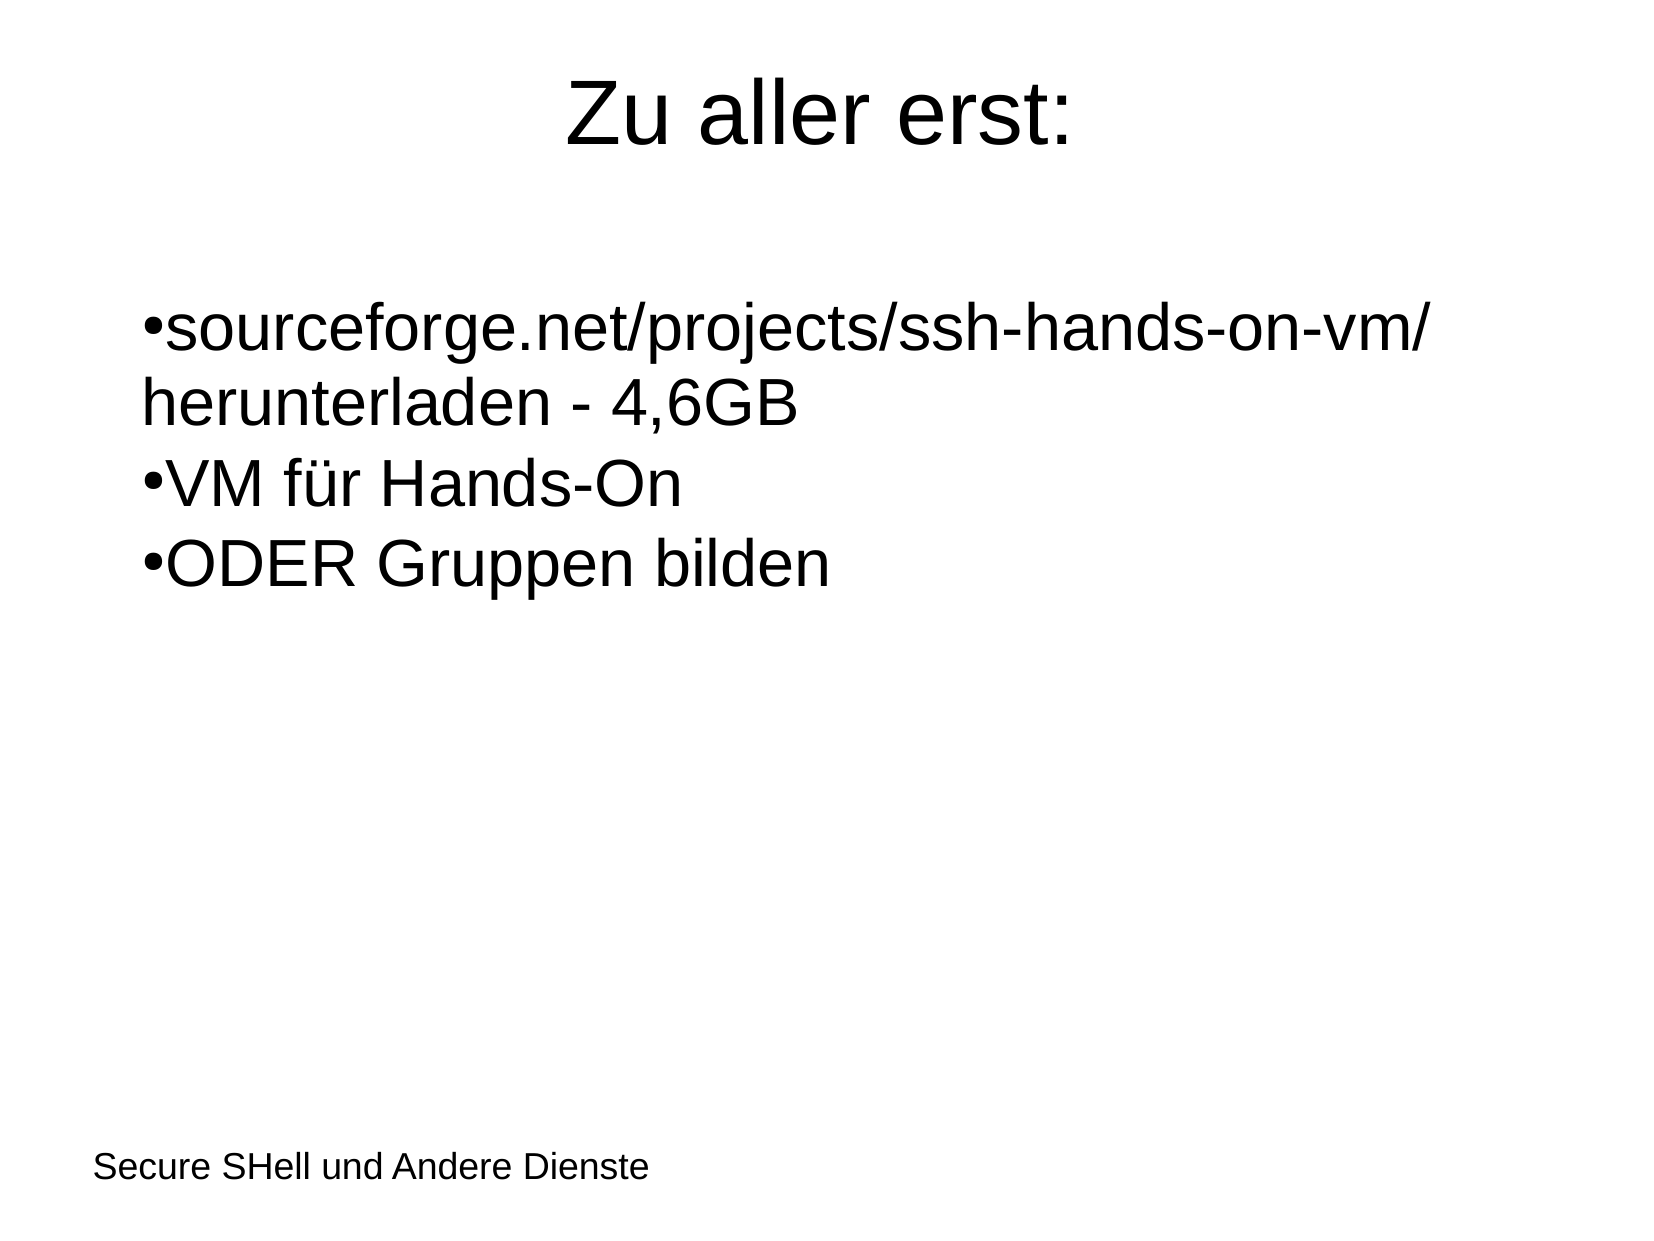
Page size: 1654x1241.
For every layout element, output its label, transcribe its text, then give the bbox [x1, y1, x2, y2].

list sourceforge.net/projects/ssh-hands-on-vm/ herunterladen - 4,6GB VM für Hands-On ODER Gruppen bilden [82, 290, 1538, 1010]
text_box Secure SHell und Andere Dienste [77, 1137, 756, 1237]
title Zu aller erst: [141, 50, 1525, 176]
